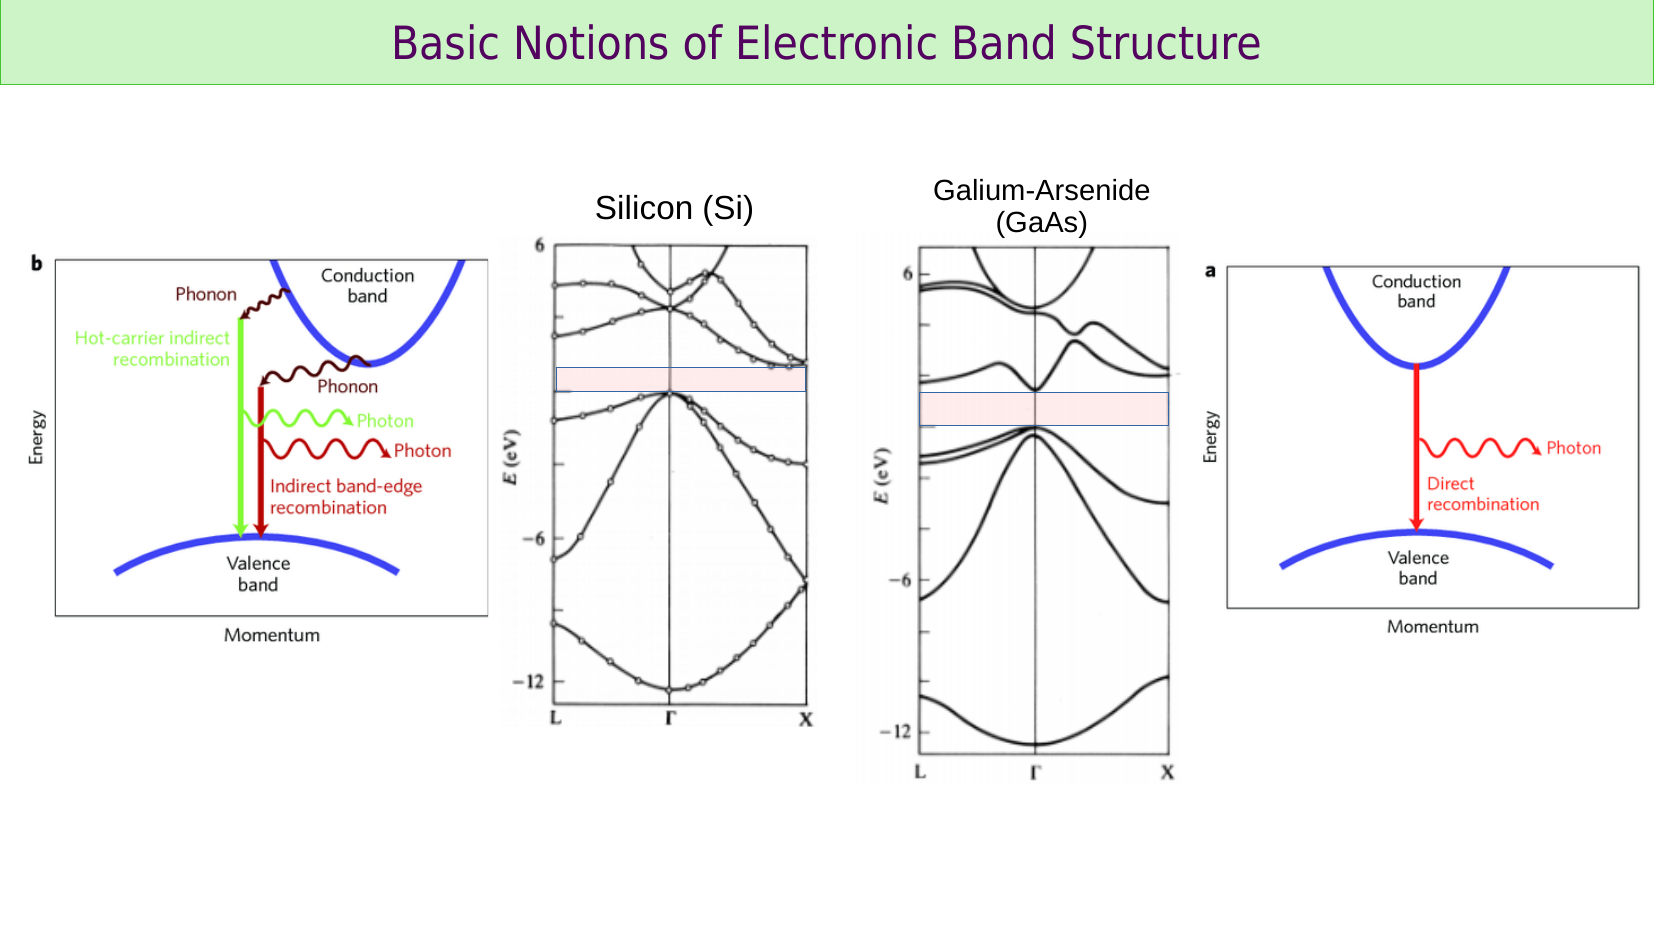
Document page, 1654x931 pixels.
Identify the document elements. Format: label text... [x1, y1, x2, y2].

picture [1200, 259, 1646, 638]
text_box [556, 367, 806, 392]
text_box Silicon (Si) [580, 182, 776, 235]
picture [20, 224, 1186, 785]
text_box [0, 0, 1654, 85]
text_box Galium-Arsenide (GaAs) [918, 166, 1166, 247]
text_box Basic Notions of Electronic Band Structure [376, 9, 1278, 78]
text_box [919, 392, 1169, 426]
